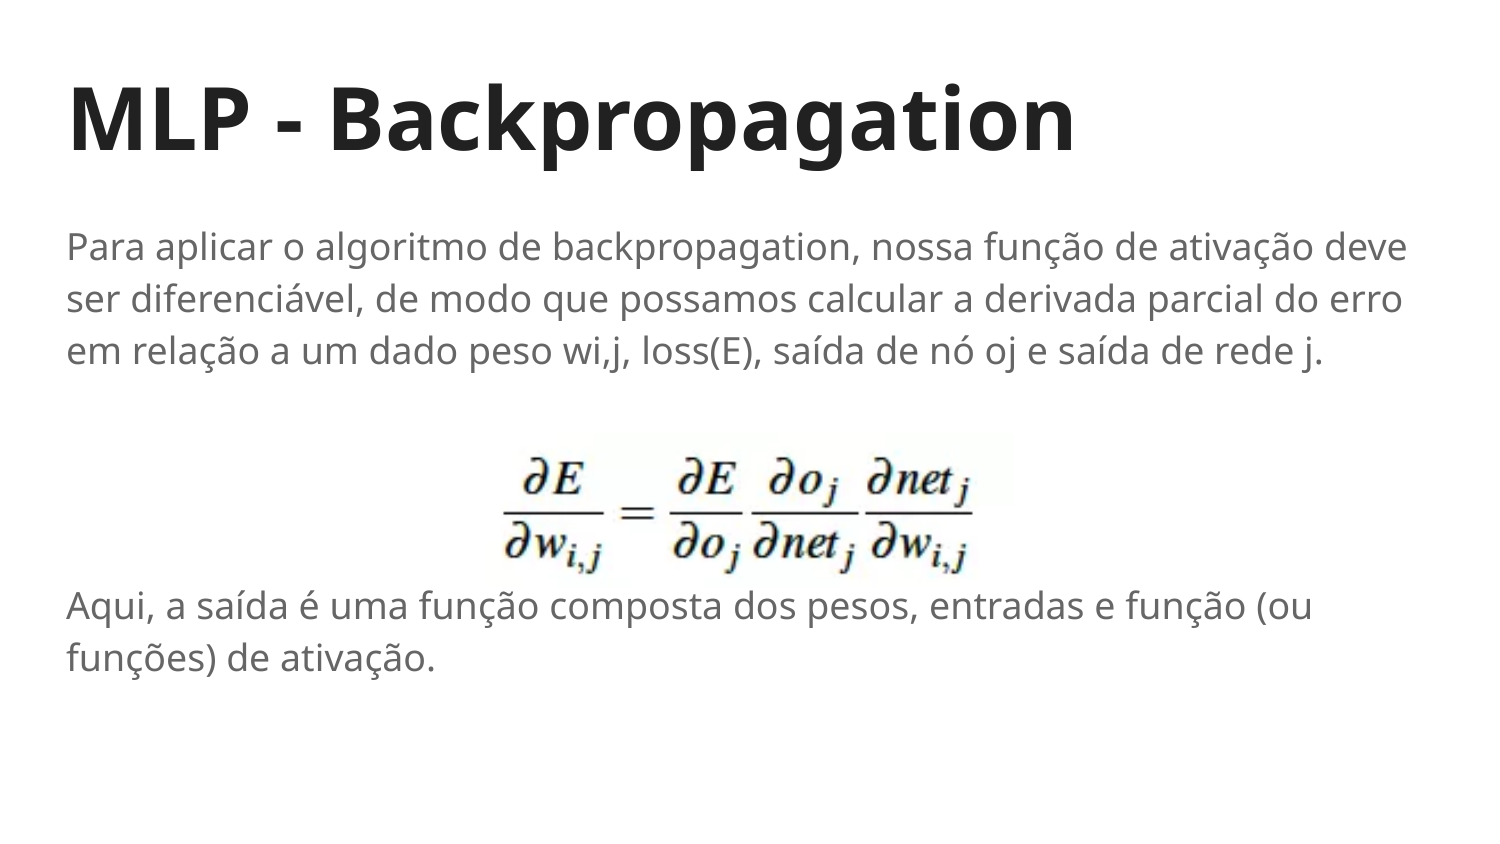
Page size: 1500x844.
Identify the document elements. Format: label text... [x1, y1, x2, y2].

list Para aplicar o algoritmo de backpropagation, nossa função de ativação deve ser diferenciável, de modo que possamos calcular a derivada parcial do erro em relação a um dado peso wi,j, loss(E), saída de nó oj e saída de rede j. Aqui, a saída é uma função composta dos pesos, entradas e função (ou funções) de ativação. [51, 201, 1449, 750]
picture [486, 433, 1014, 588]
title MLP - Backpropagation [51, 48, 1449, 180]
